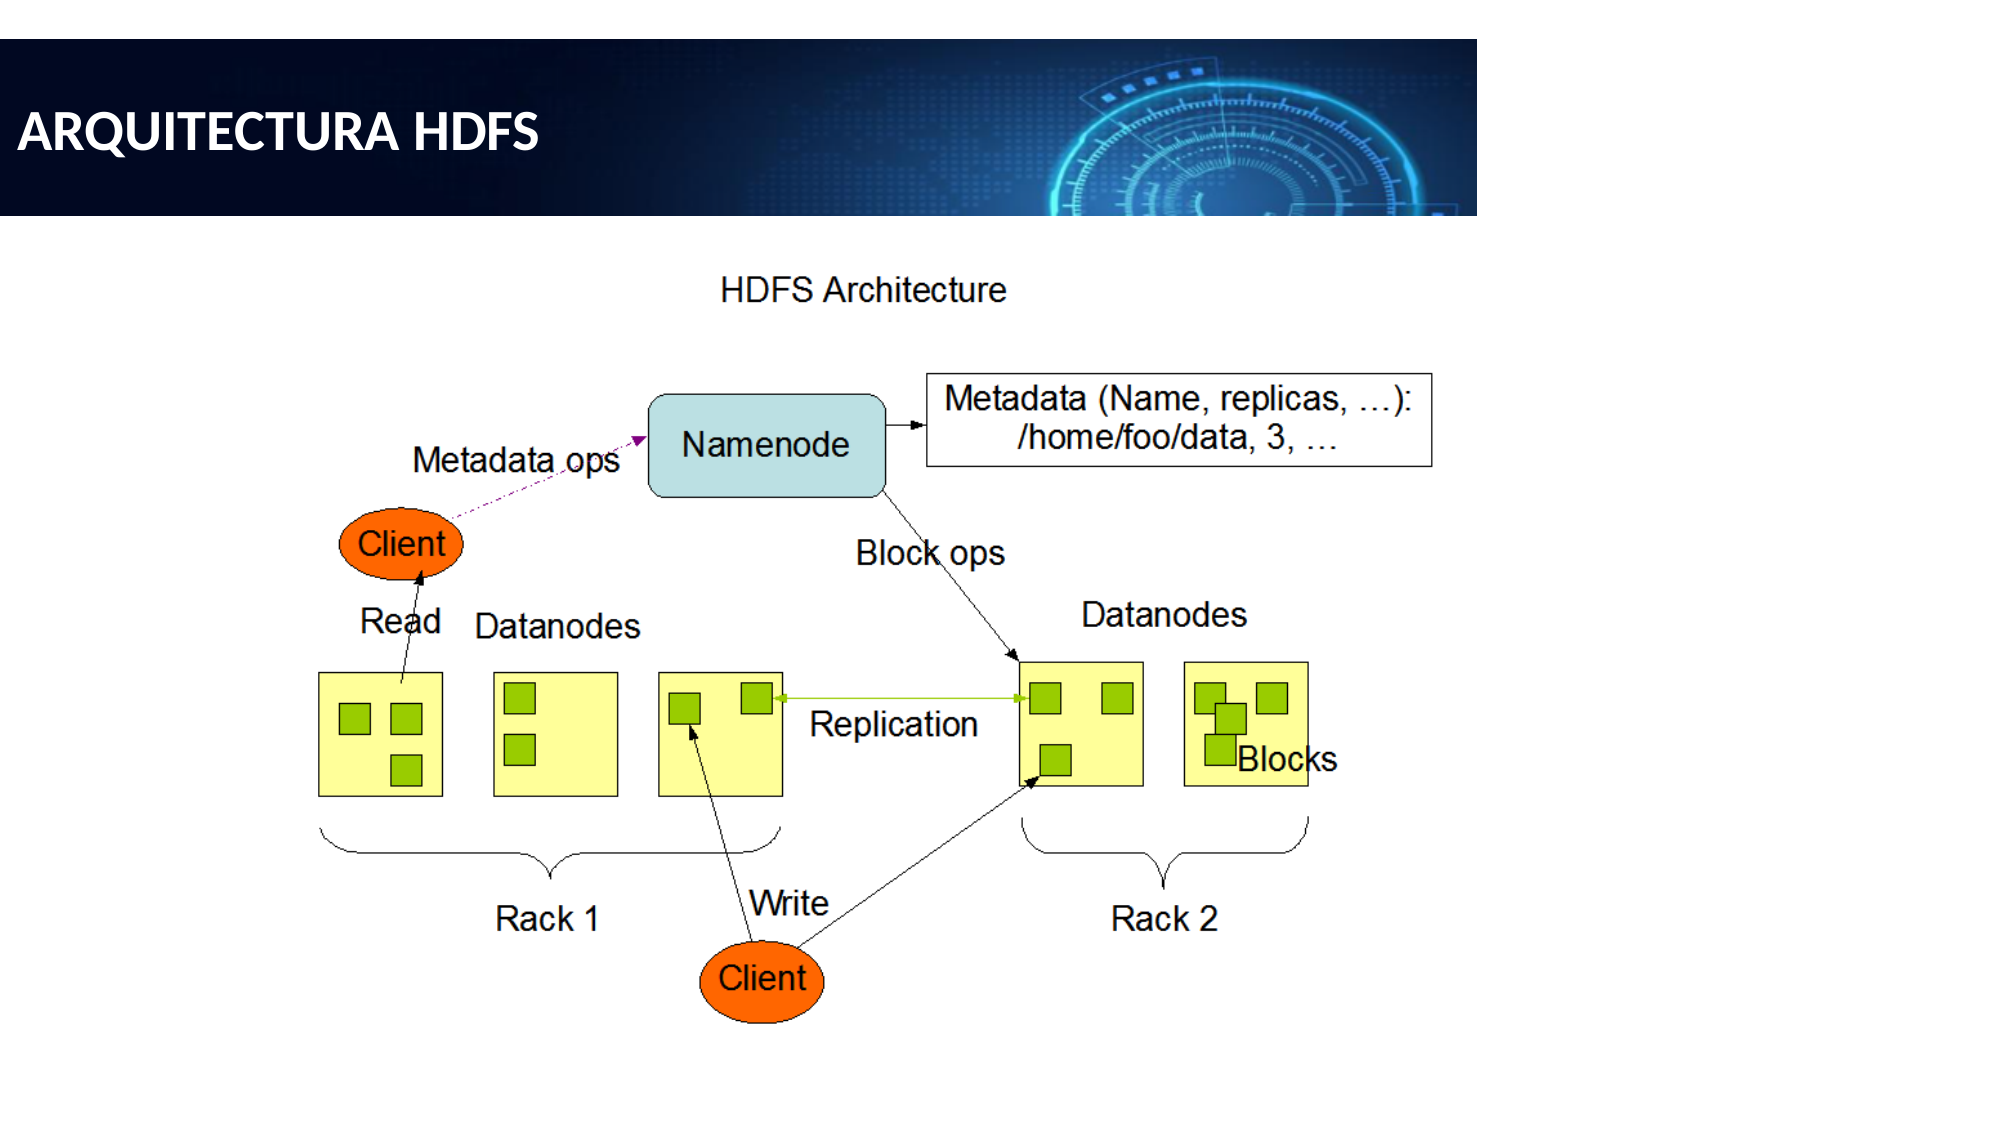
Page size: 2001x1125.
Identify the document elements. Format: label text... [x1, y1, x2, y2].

text_box ARQUITECTURA HDFS [2, 84, 556, 170]
picture [0, 39, 1477, 216]
picture [308, 261, 1439, 1029]
